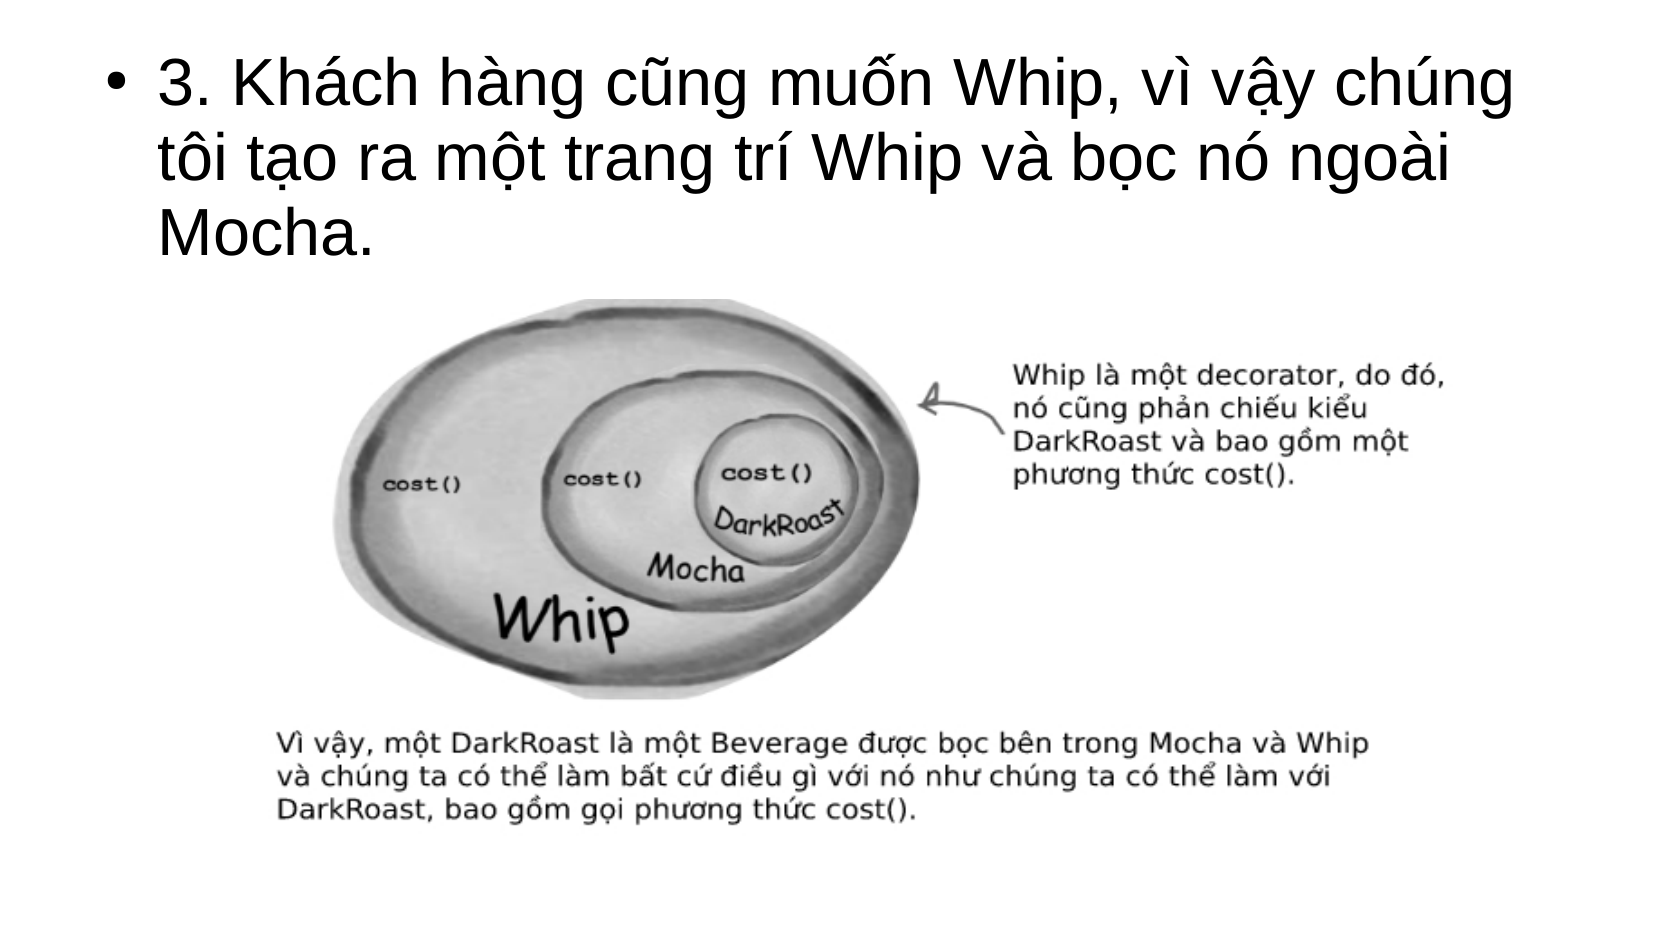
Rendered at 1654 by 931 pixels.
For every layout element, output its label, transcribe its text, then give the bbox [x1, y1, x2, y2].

picture [255, 299, 1454, 871]
list 3. Khách hàng cũng muốn Whip, vì vậy chúng tôi tạo ra một trang trí Whip và bọc nó ngoài Mocha. [86, 45, 1576, 278]
